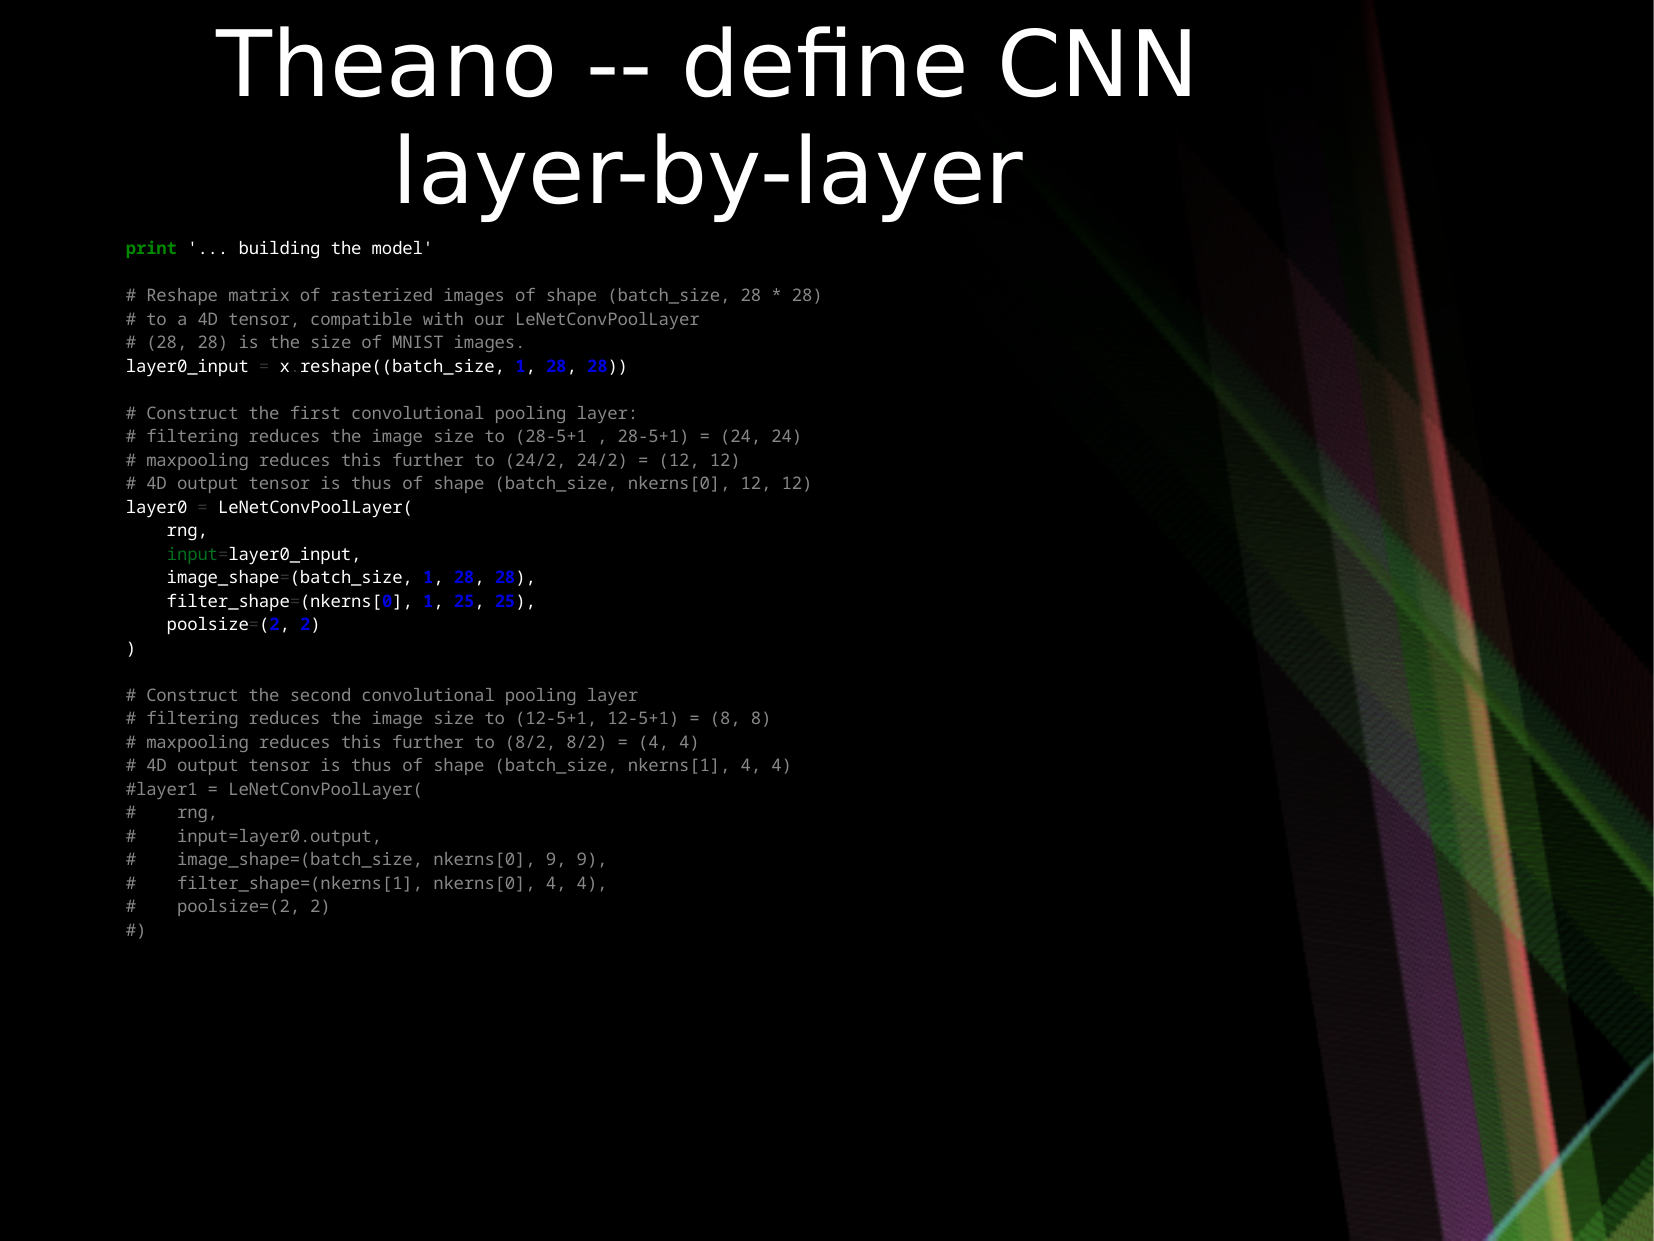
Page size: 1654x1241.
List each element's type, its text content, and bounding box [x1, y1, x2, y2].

title Theano -- define CNN layer-by-layer [118, 29, 1300, 207]
picture [0, 0, 1654, 1241]
list print '... building the model' # Reshape matrix of rasterized images of shape (batch_size, 28 * 28) # to a 4D tensor, compatible with our LeNetConvPoolLayer # (28, 28) is the size of MNIST images. layer0_input = x.reshape((batch_size, 1, 28, 28)) # Construct the first convolutional pooling layer: # filtering reduces the image size to (28-5+1 , 28-5+1) = (24, 24) # maxpooling reduces this further to (24/2, 24/2) = (12, 12) # 4D output tensor is thus of shape (batch_size, nkerns[0], 12, 12) layer0 = LeNetConvPoolLayer( rng, input=layer0_input, image_shape=(batch_size, 1, 28, 28), filter_shape=(nkerns[0], 1, 25, 25), poolsize=(2, 2) ) # Construct the second convolutional pooling layer # filtering reduces the image size to (12-5+1, 12-5+1) = (8, 8) # maxpooling reduces this further to (8/2, 8/2) = (4, 4) # 4D output tensor is thus of shape (batch_size, nkerns[1], 4, 4) #layer1 = LeNetConvPoolLayer( # rng, # input=layer0.output, # image_shape=(batch_size, nkerns[0], 9, 9), # filter_shape=(nkerns[1], nkerns[0], 4, 4), # poolsize=(2, 2) #) [118, 236, 1418, 945]
